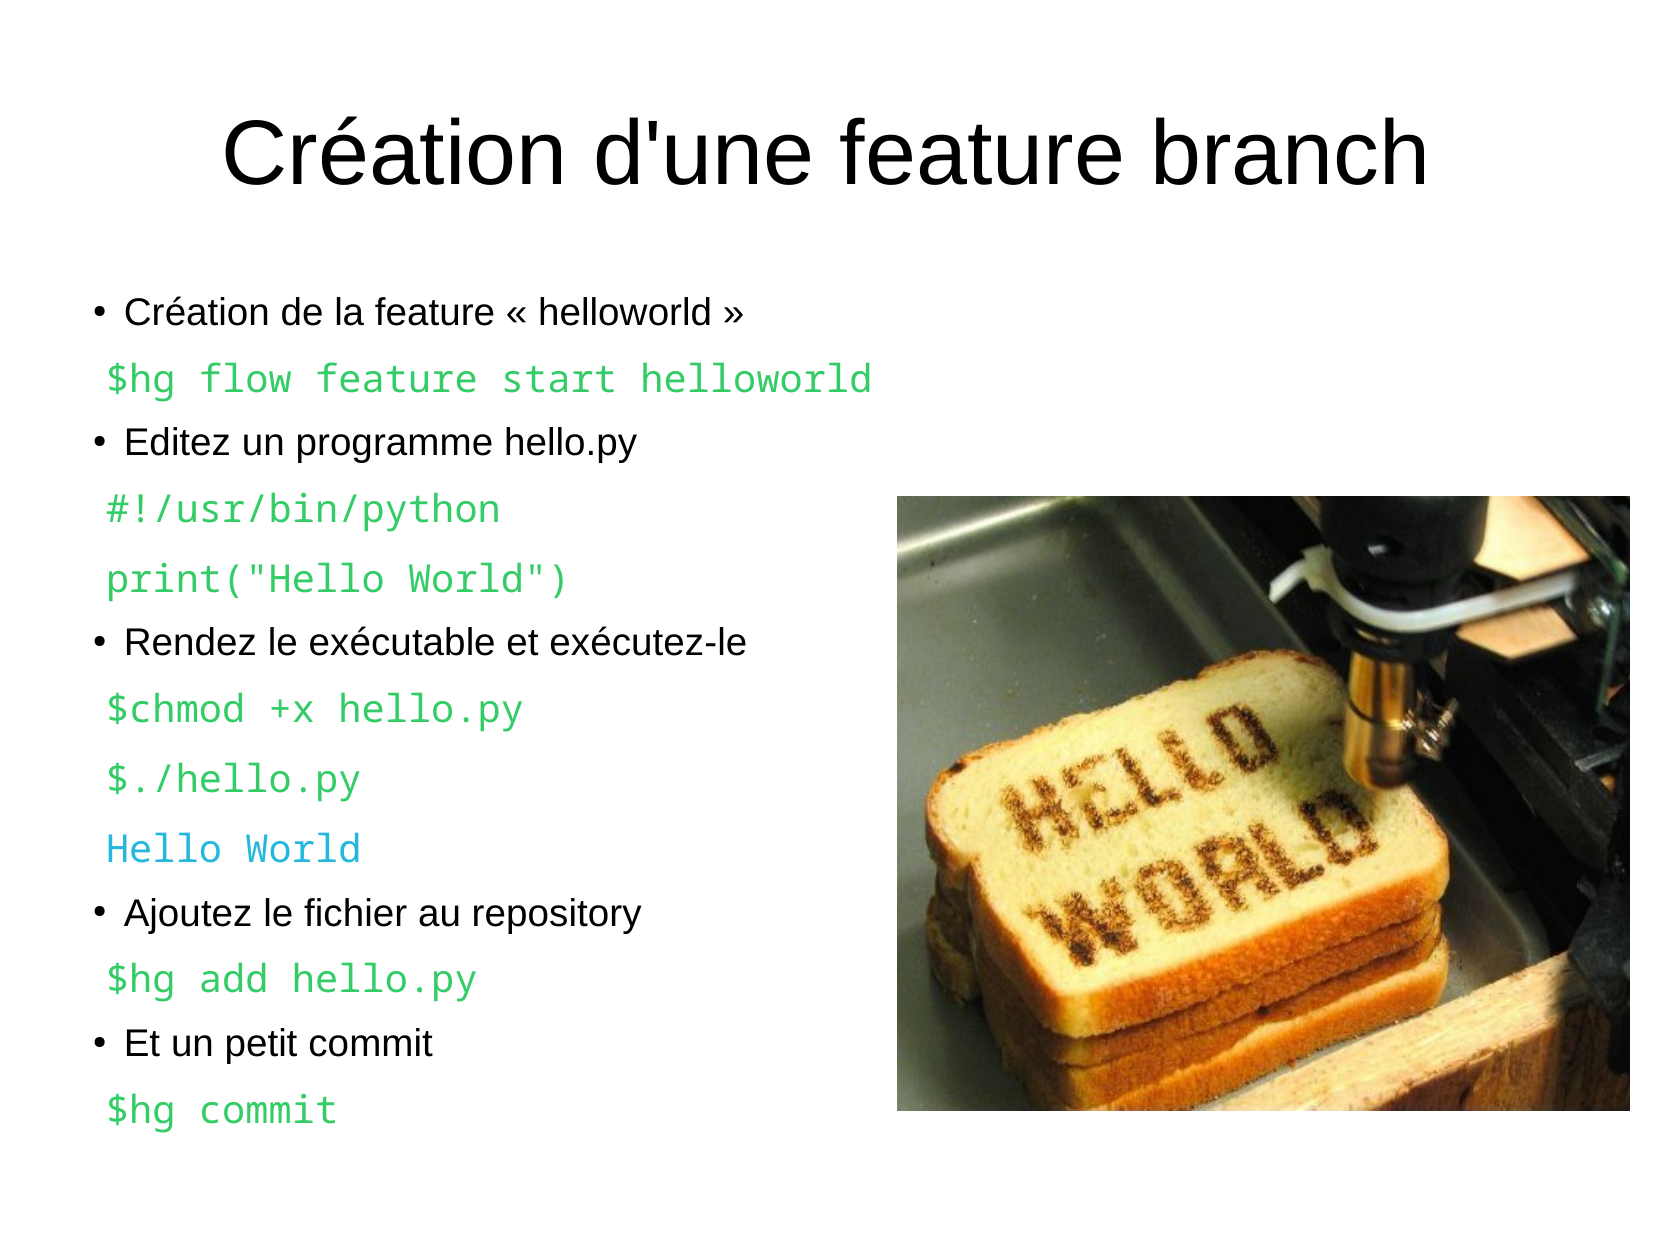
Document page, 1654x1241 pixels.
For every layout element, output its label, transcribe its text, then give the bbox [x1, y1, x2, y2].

title Création d'une feature branch [82, 49, 1571, 257]
list Création de la feature « helloworld » $hg flow feature start helloworld Editez un programme hello.py #!/usr/bin/python print("Hello World") Rendez le exécutable et exécutez-le $chmod +x hello.py $./hello.py Hello World Ajoutez le fichier au repository $hg add hello.py Et un petit commit $hg commit [82, 290, 1571, 1146]
picture [897, 496, 1630, 1111]
